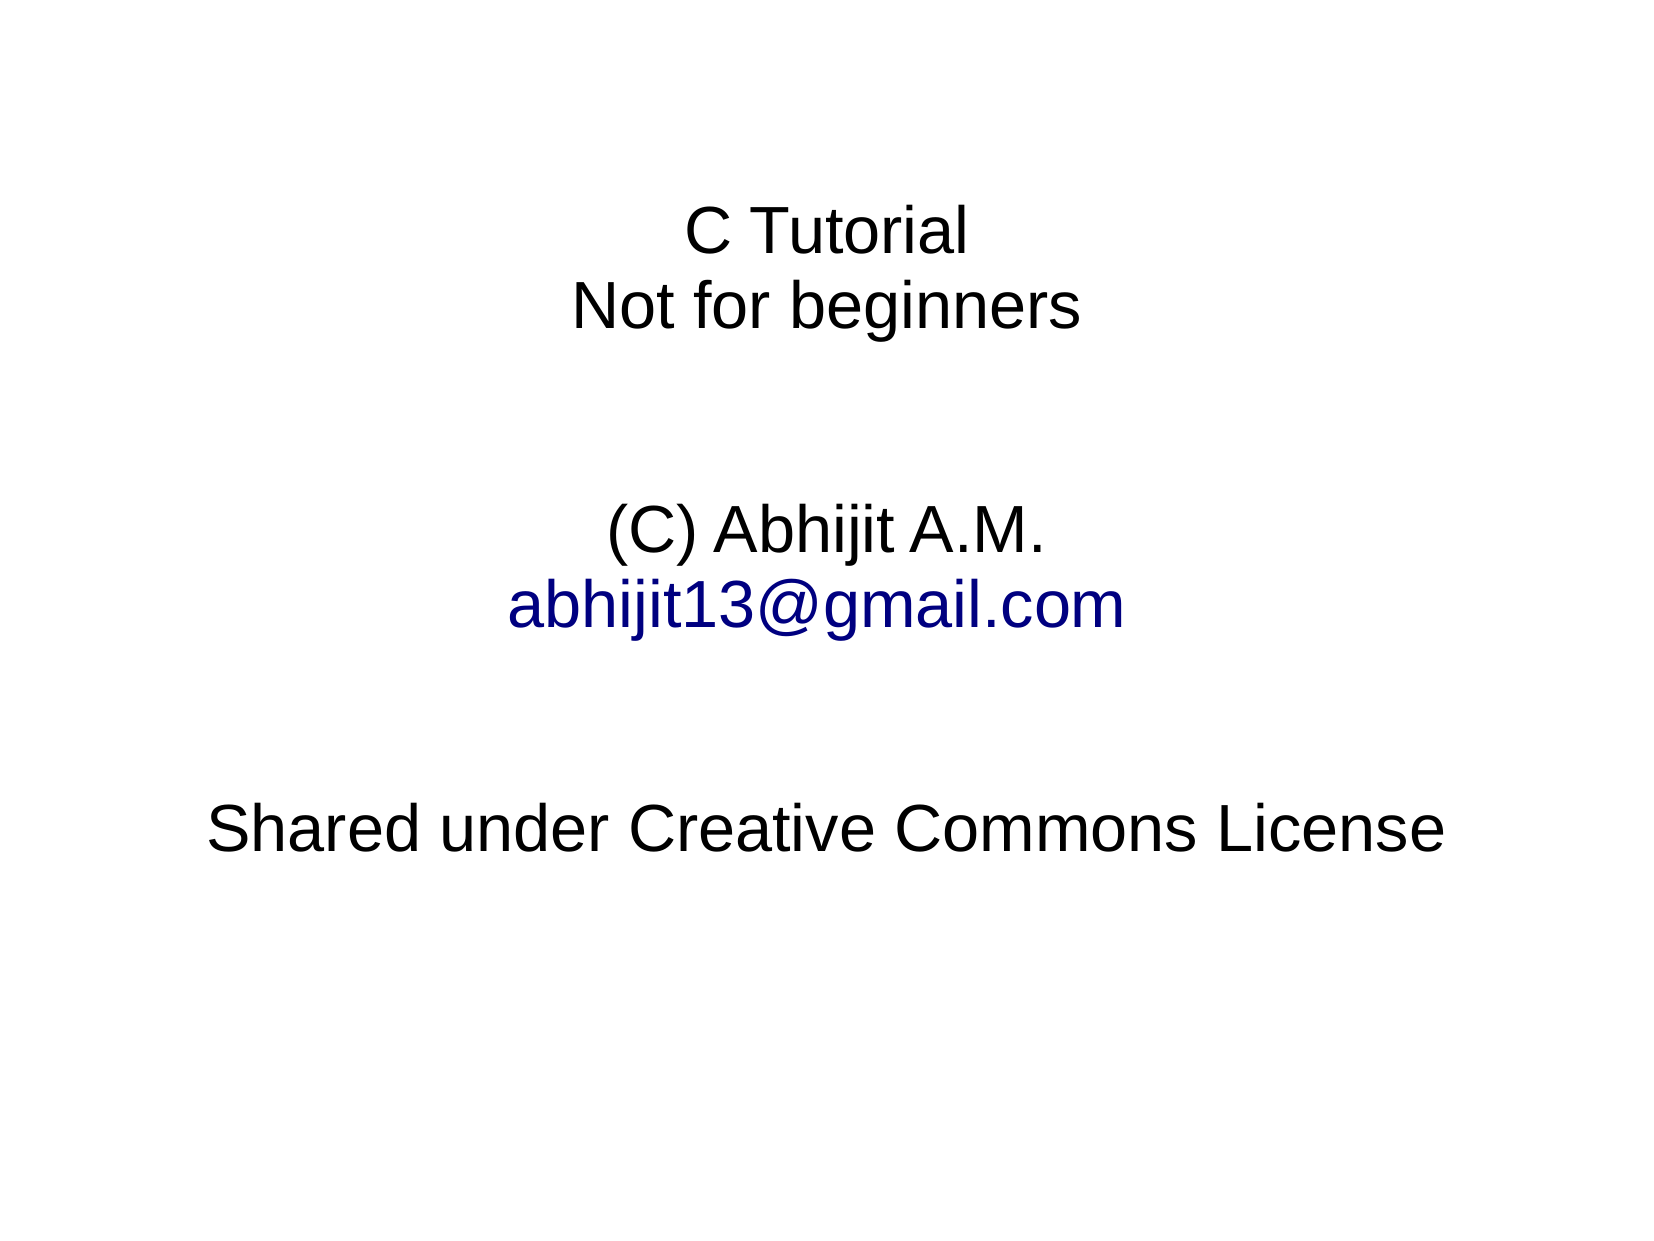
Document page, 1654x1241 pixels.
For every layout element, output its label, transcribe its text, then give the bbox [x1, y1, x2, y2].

subtitle C Tutorial Not for beginners (C) Abhijit A.M. abhijit13@gmail.com Shared under Creative Commons License [82, 49, 1571, 1010]
